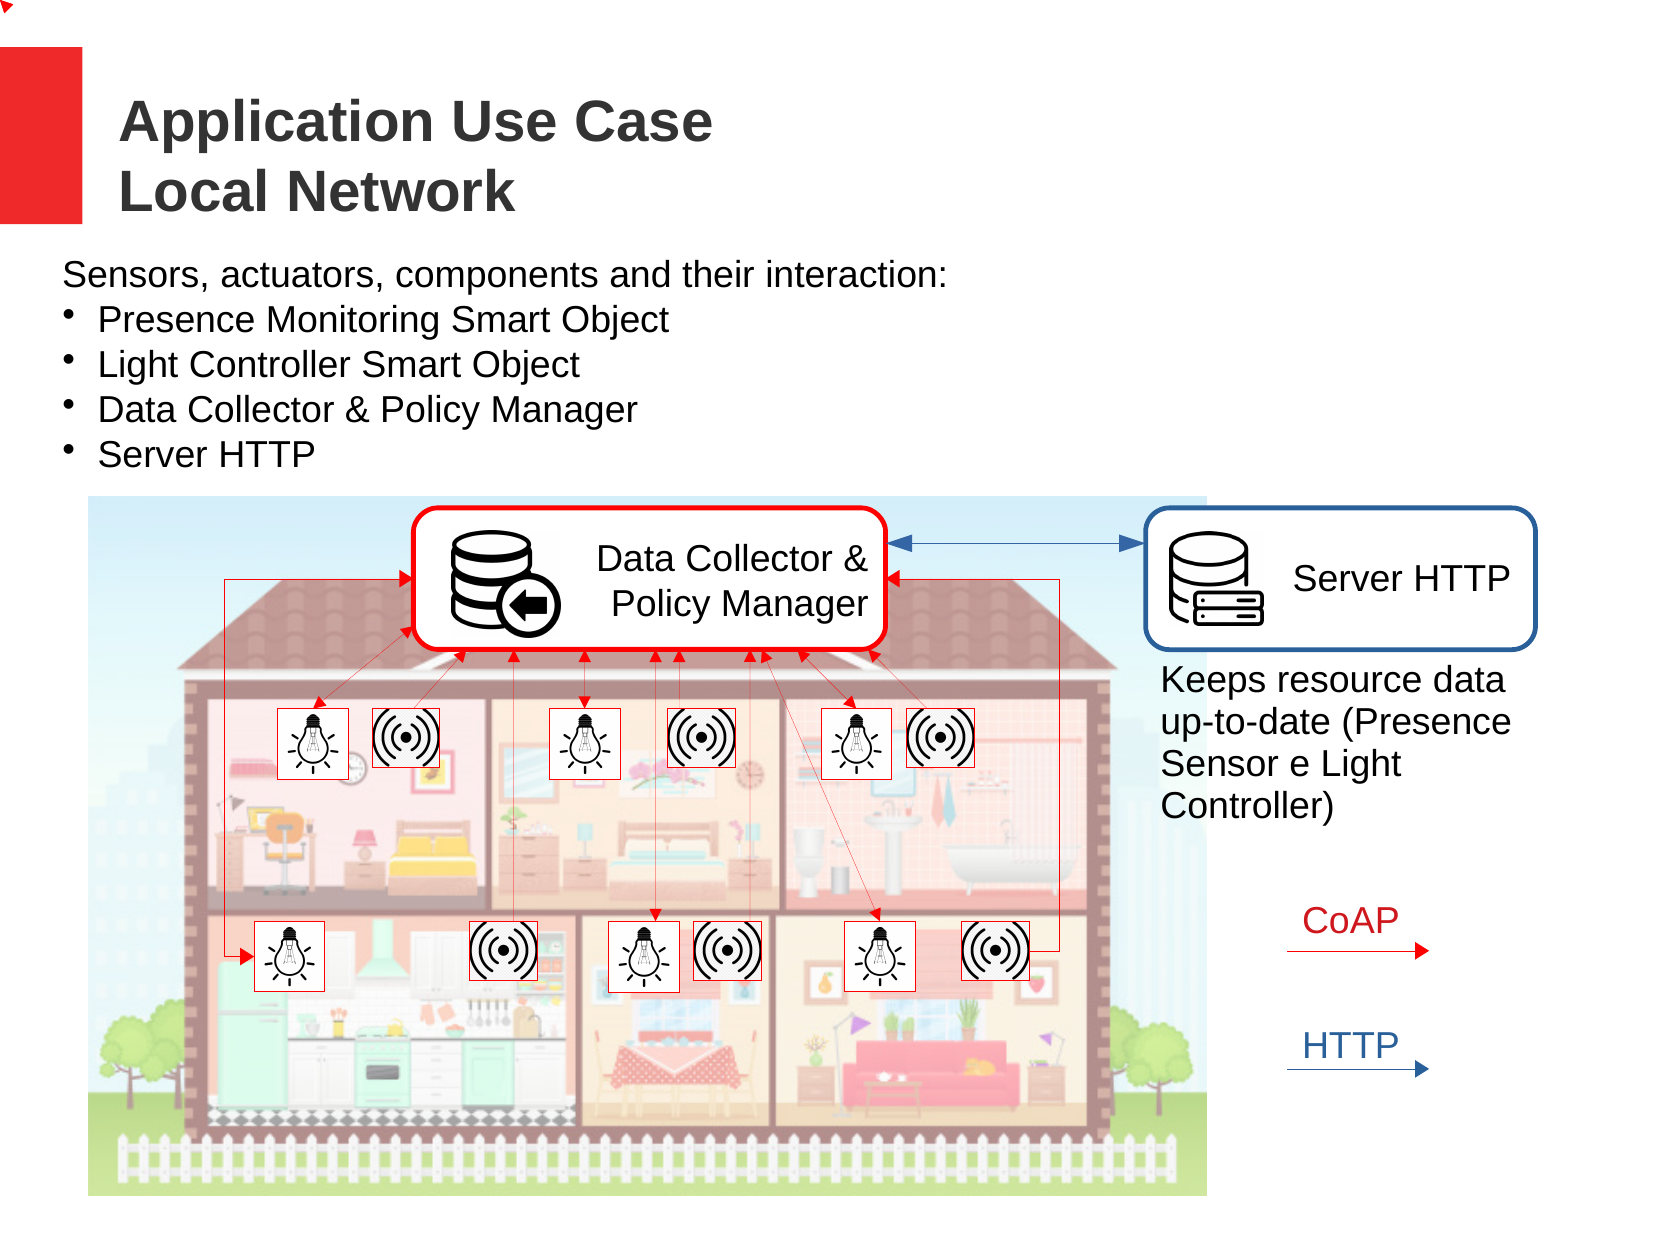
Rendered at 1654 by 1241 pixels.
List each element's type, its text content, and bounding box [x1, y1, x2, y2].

text_box Sensors, actuators, components and their interaction: Presence Monitoring Smart Object Light Controller Smart Object Data Collector & Policy Manager Server HTTP [47, 242, 1618, 467]
picture [1169, 531, 1264, 626]
picture [451, 530, 561, 638]
text_box Keeps resource data up-to-date (Presence Sensor e Light Controller) [1145, 651, 1536, 834]
text_box HTTP [1287, 1017, 1441, 1117]
picture [88, 496, 1206, 1196]
text_box Application Use Case Local Network [118, 49, 1571, 242]
text_box Server HTTP [1145, 507, 1536, 650]
text_box CoAP [1287, 891, 1418, 949]
text_box Data Collector & Policy Manager [413, 507, 886, 650]
